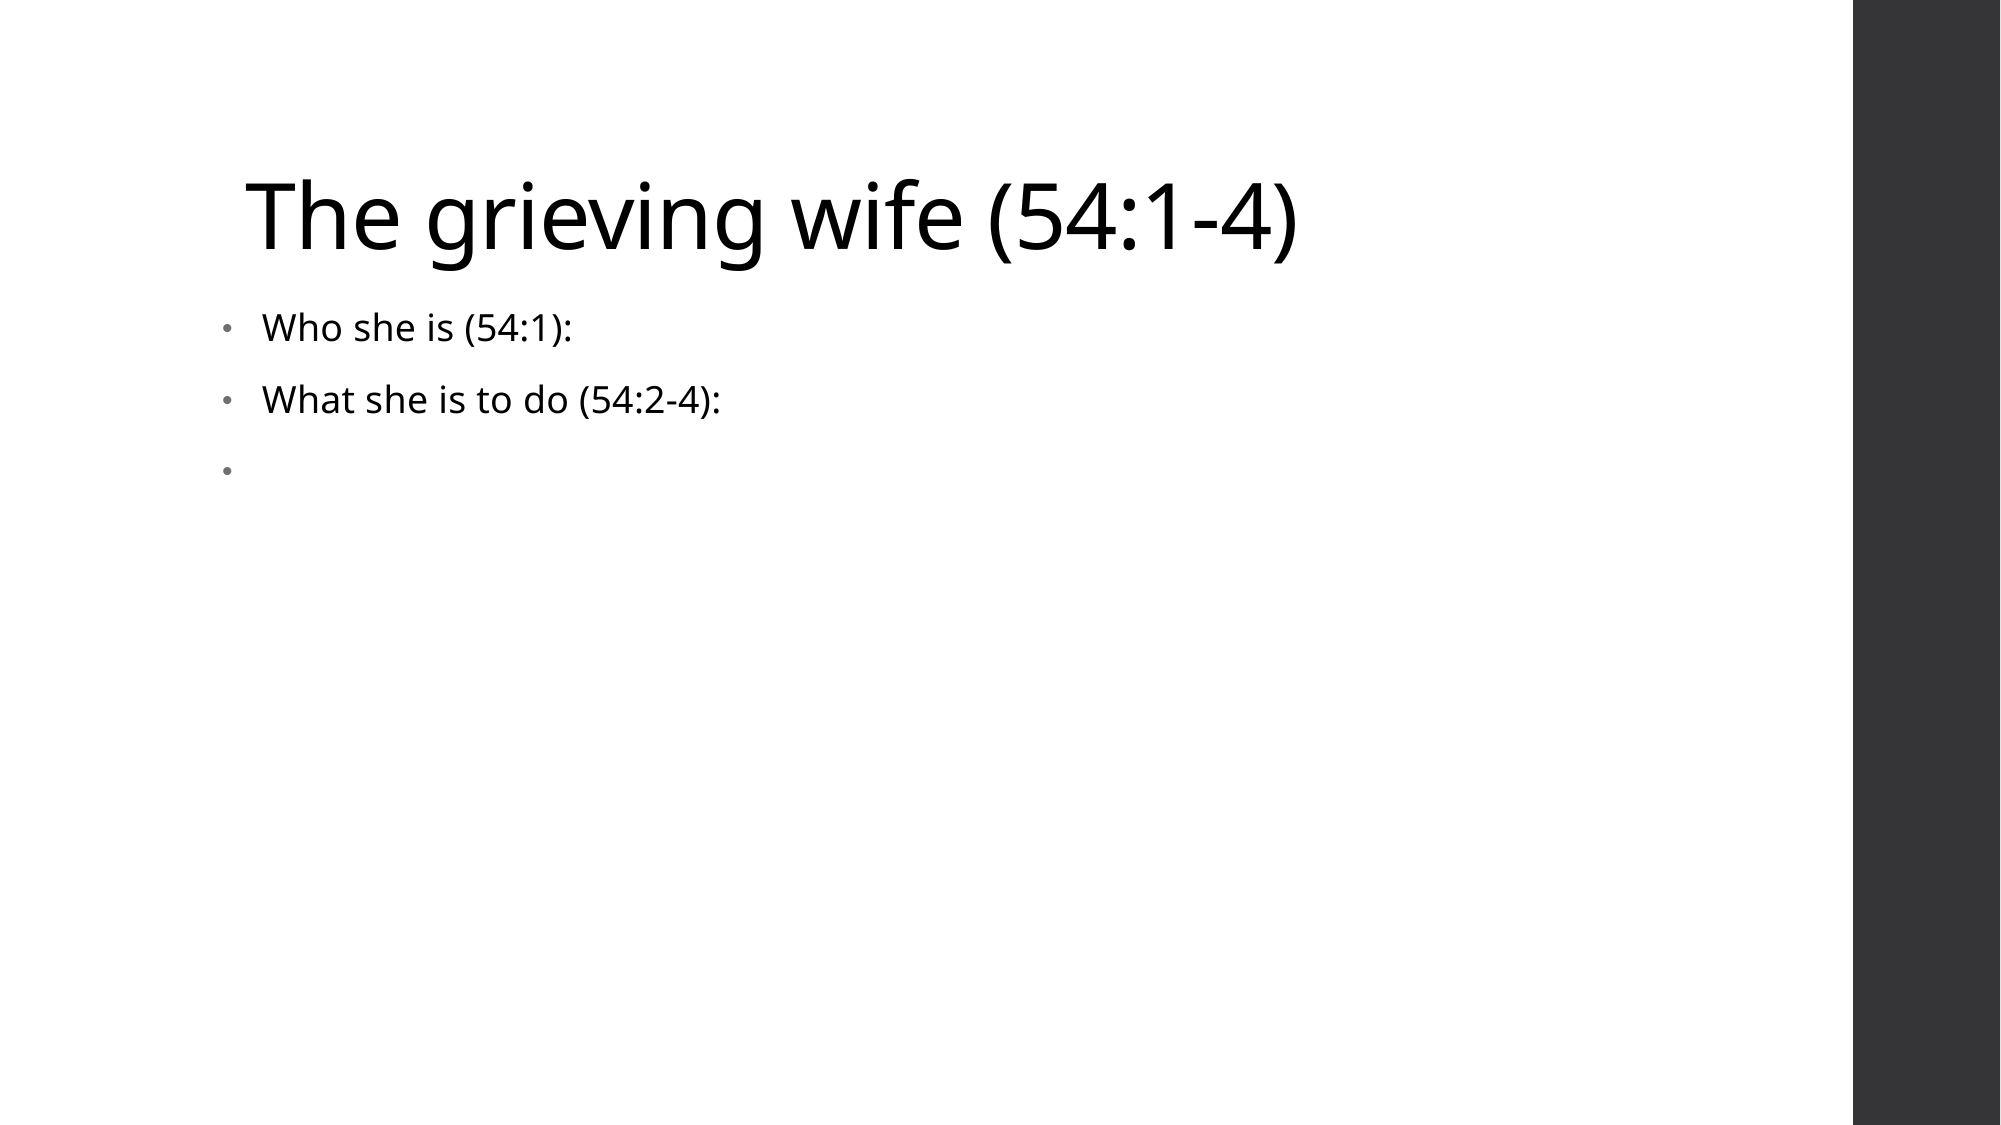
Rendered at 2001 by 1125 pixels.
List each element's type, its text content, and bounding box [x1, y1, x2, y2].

list Who she is (54:1): What she is to do (54:2-4): [206, 299, 1617, 1014]
title The grieving wife (54:1-4) [206, 60, 1797, 278]
